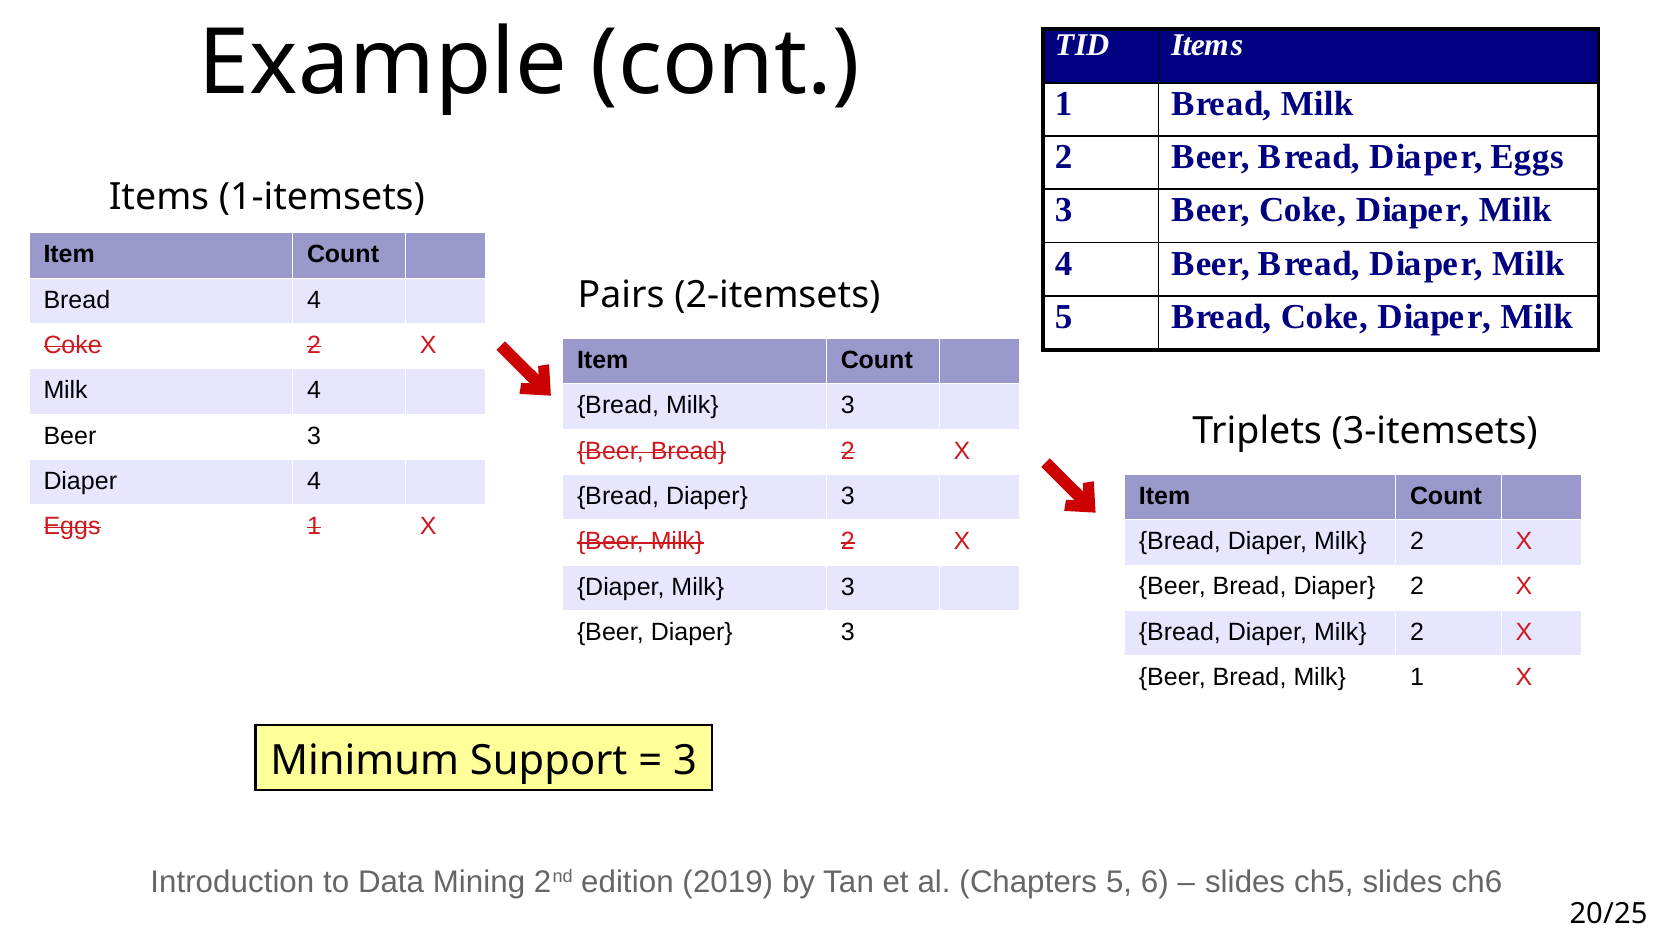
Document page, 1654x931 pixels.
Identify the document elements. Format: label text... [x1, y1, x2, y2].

text_box Pairs (2-itemsets) [563, 262, 896, 323]
table_cell {Beer, Milk} [563, 520, 826, 565]
table_header Item [30, 233, 292, 278]
table_header [940, 339, 1019, 383]
table_cell 2 [827, 520, 939, 565]
table_cell X [1502, 566, 1581, 610]
text_box Items (1-itemsets) [94, 164, 441, 225]
table_cell {Beer, Bread, Milk} [1125, 656, 1395, 701]
table_cell 2 [1396, 566, 1501, 610]
table_cell {Bread, Diaper} [563, 475, 826, 519]
table_cell Diaper [30, 460, 292, 504]
table_cell {Beer, Diaper} [563, 611, 826, 656]
table_cell X [406, 505, 485, 550]
table_cell Milk [30, 369, 292, 414]
table_header Count [1396, 475, 1501, 519]
table_cell {Beer, Bread, Diaper} [1125, 566, 1395, 610]
table_cell {Bread, Milk} [563, 384, 826, 429]
table_header [406, 233, 485, 278]
table_header Count [293, 233, 405, 278]
text_box Introduction to Data Mining 2nd edition (2019) by Tan et al. (Chapters 5, 6) – slides ch5, slides ch6 [7, 857, 1646, 916]
table_cell Bread [30, 279, 292, 323]
table_header Count [827, 339, 939, 383]
table_cell {Bread, Diaper, Milk} [1125, 611, 1395, 655]
table_cell [406, 369, 485, 414]
table_cell {Beer, Bread} [563, 430, 826, 474]
title Example (cont.) [82, 0, 977, 123]
table_cell 2 [1396, 520, 1501, 565]
table_cell X [1502, 656, 1581, 701]
table_header [1502, 475, 1581, 519]
table_cell 4 [293, 279, 405, 323]
table_cell [940, 384, 1019, 429]
table_cell 3 [293, 415, 405, 459]
table_cell [940, 566, 1019, 610]
table_cell 4 [293, 369, 405, 414]
table_cell 2 [1396, 611, 1501, 655]
table_cell {Diaper, Milk} [563, 566, 826, 610]
table_cell X [940, 430, 1019, 474]
table_cell X [1502, 611, 1581, 655]
table_cell [406, 279, 485, 323]
table_cell [406, 460, 485, 504]
table_cell [406, 415, 485, 459]
table_cell 2 [293, 324, 405, 368]
table_cell Beer [30, 415, 292, 459]
table_cell Coke [30, 324, 292, 368]
table_cell 2 [827, 430, 939, 474]
table_cell 3 [827, 611, 939, 656]
picture [1026, 27, 1612, 380]
table_header Item [1125, 475, 1395, 519]
table_cell {Bread, Diaper, Milk} [1125, 520, 1395, 565]
table_header Item [563, 339, 826, 383]
text_box Minimum Support = 3 [255, 725, 712, 790]
table_cell X [406, 324, 485, 368]
table_cell 1 [293, 505, 405, 550]
table_cell 3 [827, 475, 939, 519]
table_cell 3 [827, 566, 939, 610]
table_cell 3 [827, 384, 939, 429]
table_cell X [1502, 520, 1581, 565]
table_cell [940, 475, 1019, 519]
table_cell 1 [1396, 656, 1501, 701]
text_box Triplets (3-itemsets) [1177, 398, 1553, 459]
table_cell [940, 611, 1019, 656]
table_cell Eggs [30, 505, 292, 550]
table_cell X [940, 520, 1019, 565]
table_cell 4 [293, 460, 405, 504]
